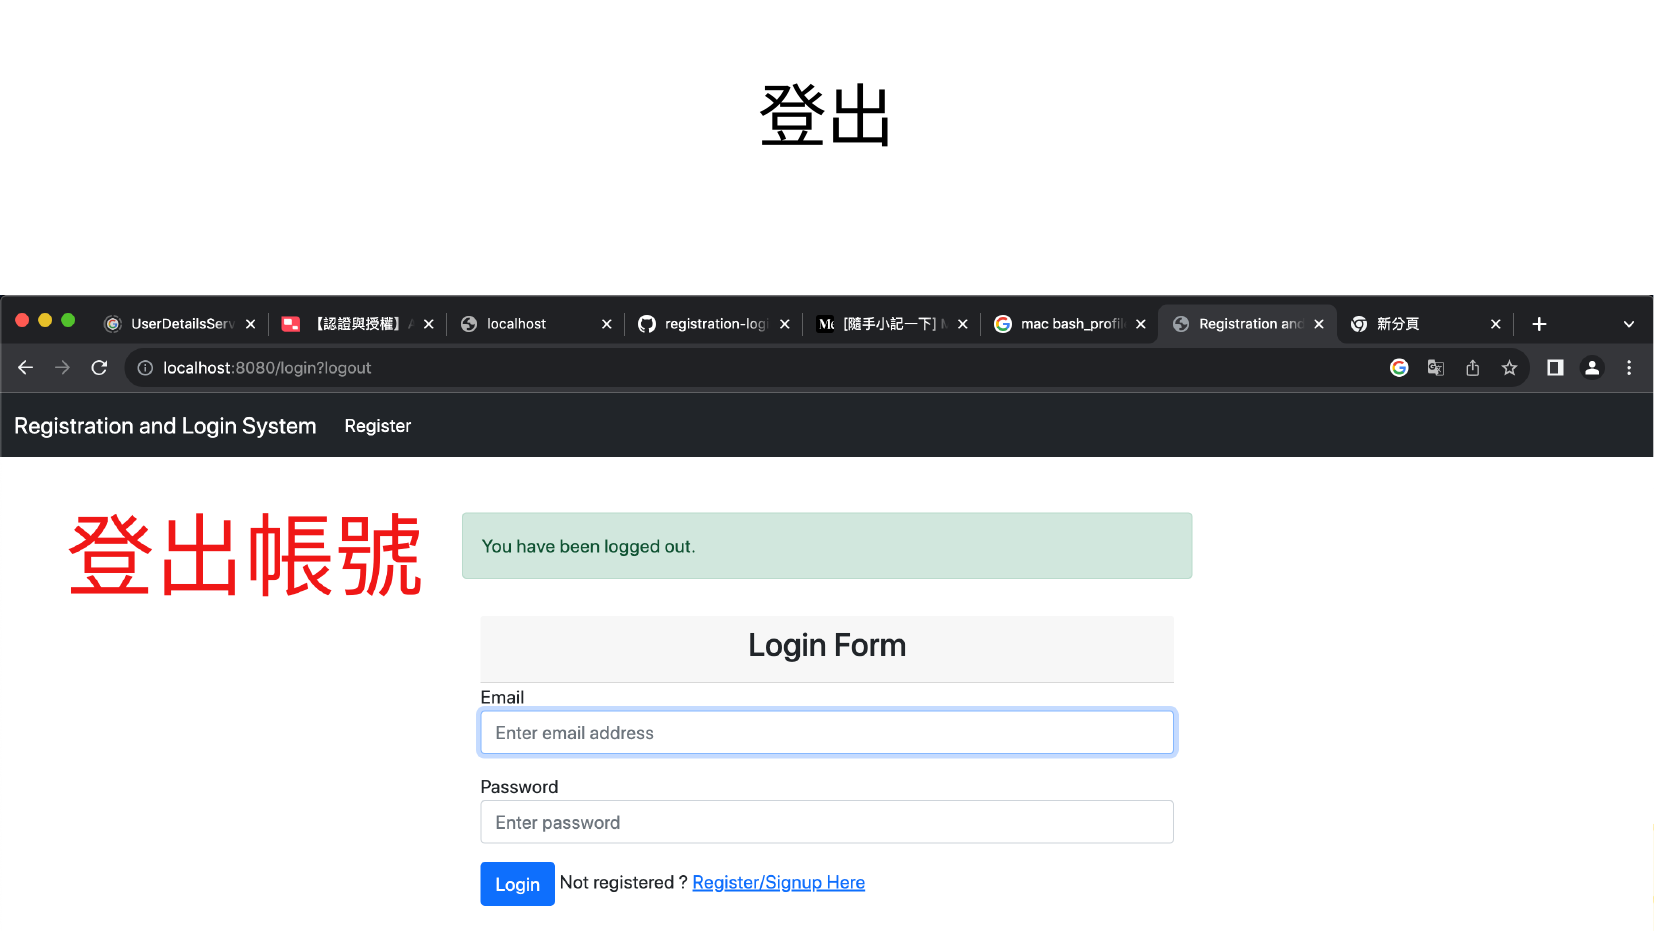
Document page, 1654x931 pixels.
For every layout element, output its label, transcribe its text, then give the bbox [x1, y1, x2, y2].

picture [0, 295, 1654, 931]
title 登出 [82, 37, 1571, 193]
